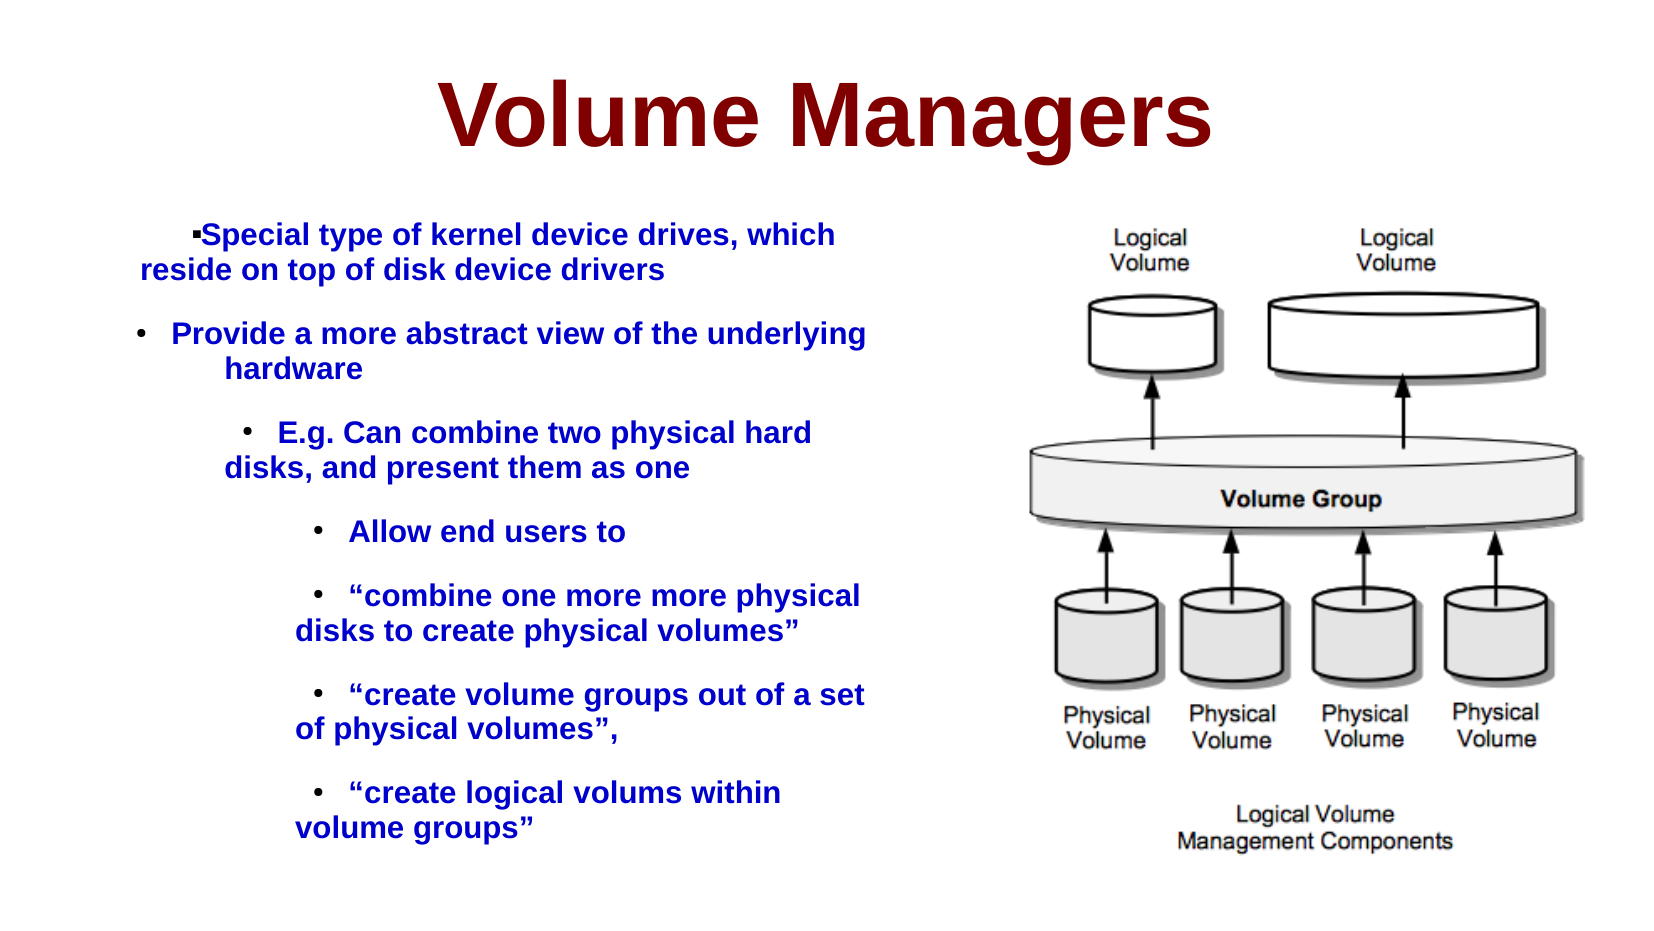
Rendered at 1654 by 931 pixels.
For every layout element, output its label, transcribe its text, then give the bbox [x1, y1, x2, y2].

list Special type of kernel device drives, which reside on top of disk device drivers Provide a more abstract view of the underlying hardware E.g. Can combine two physical hard disks, and present them as one Allow end users to “combine one more more physical disks to create physical volumes” “create volume groups out of a set of physical volumes”, “create logical volums within volume groups” [82, 217, 886, 898]
title Volume Managers [82, 37, 1571, 193]
picture [874, 175, 1652, 875]
